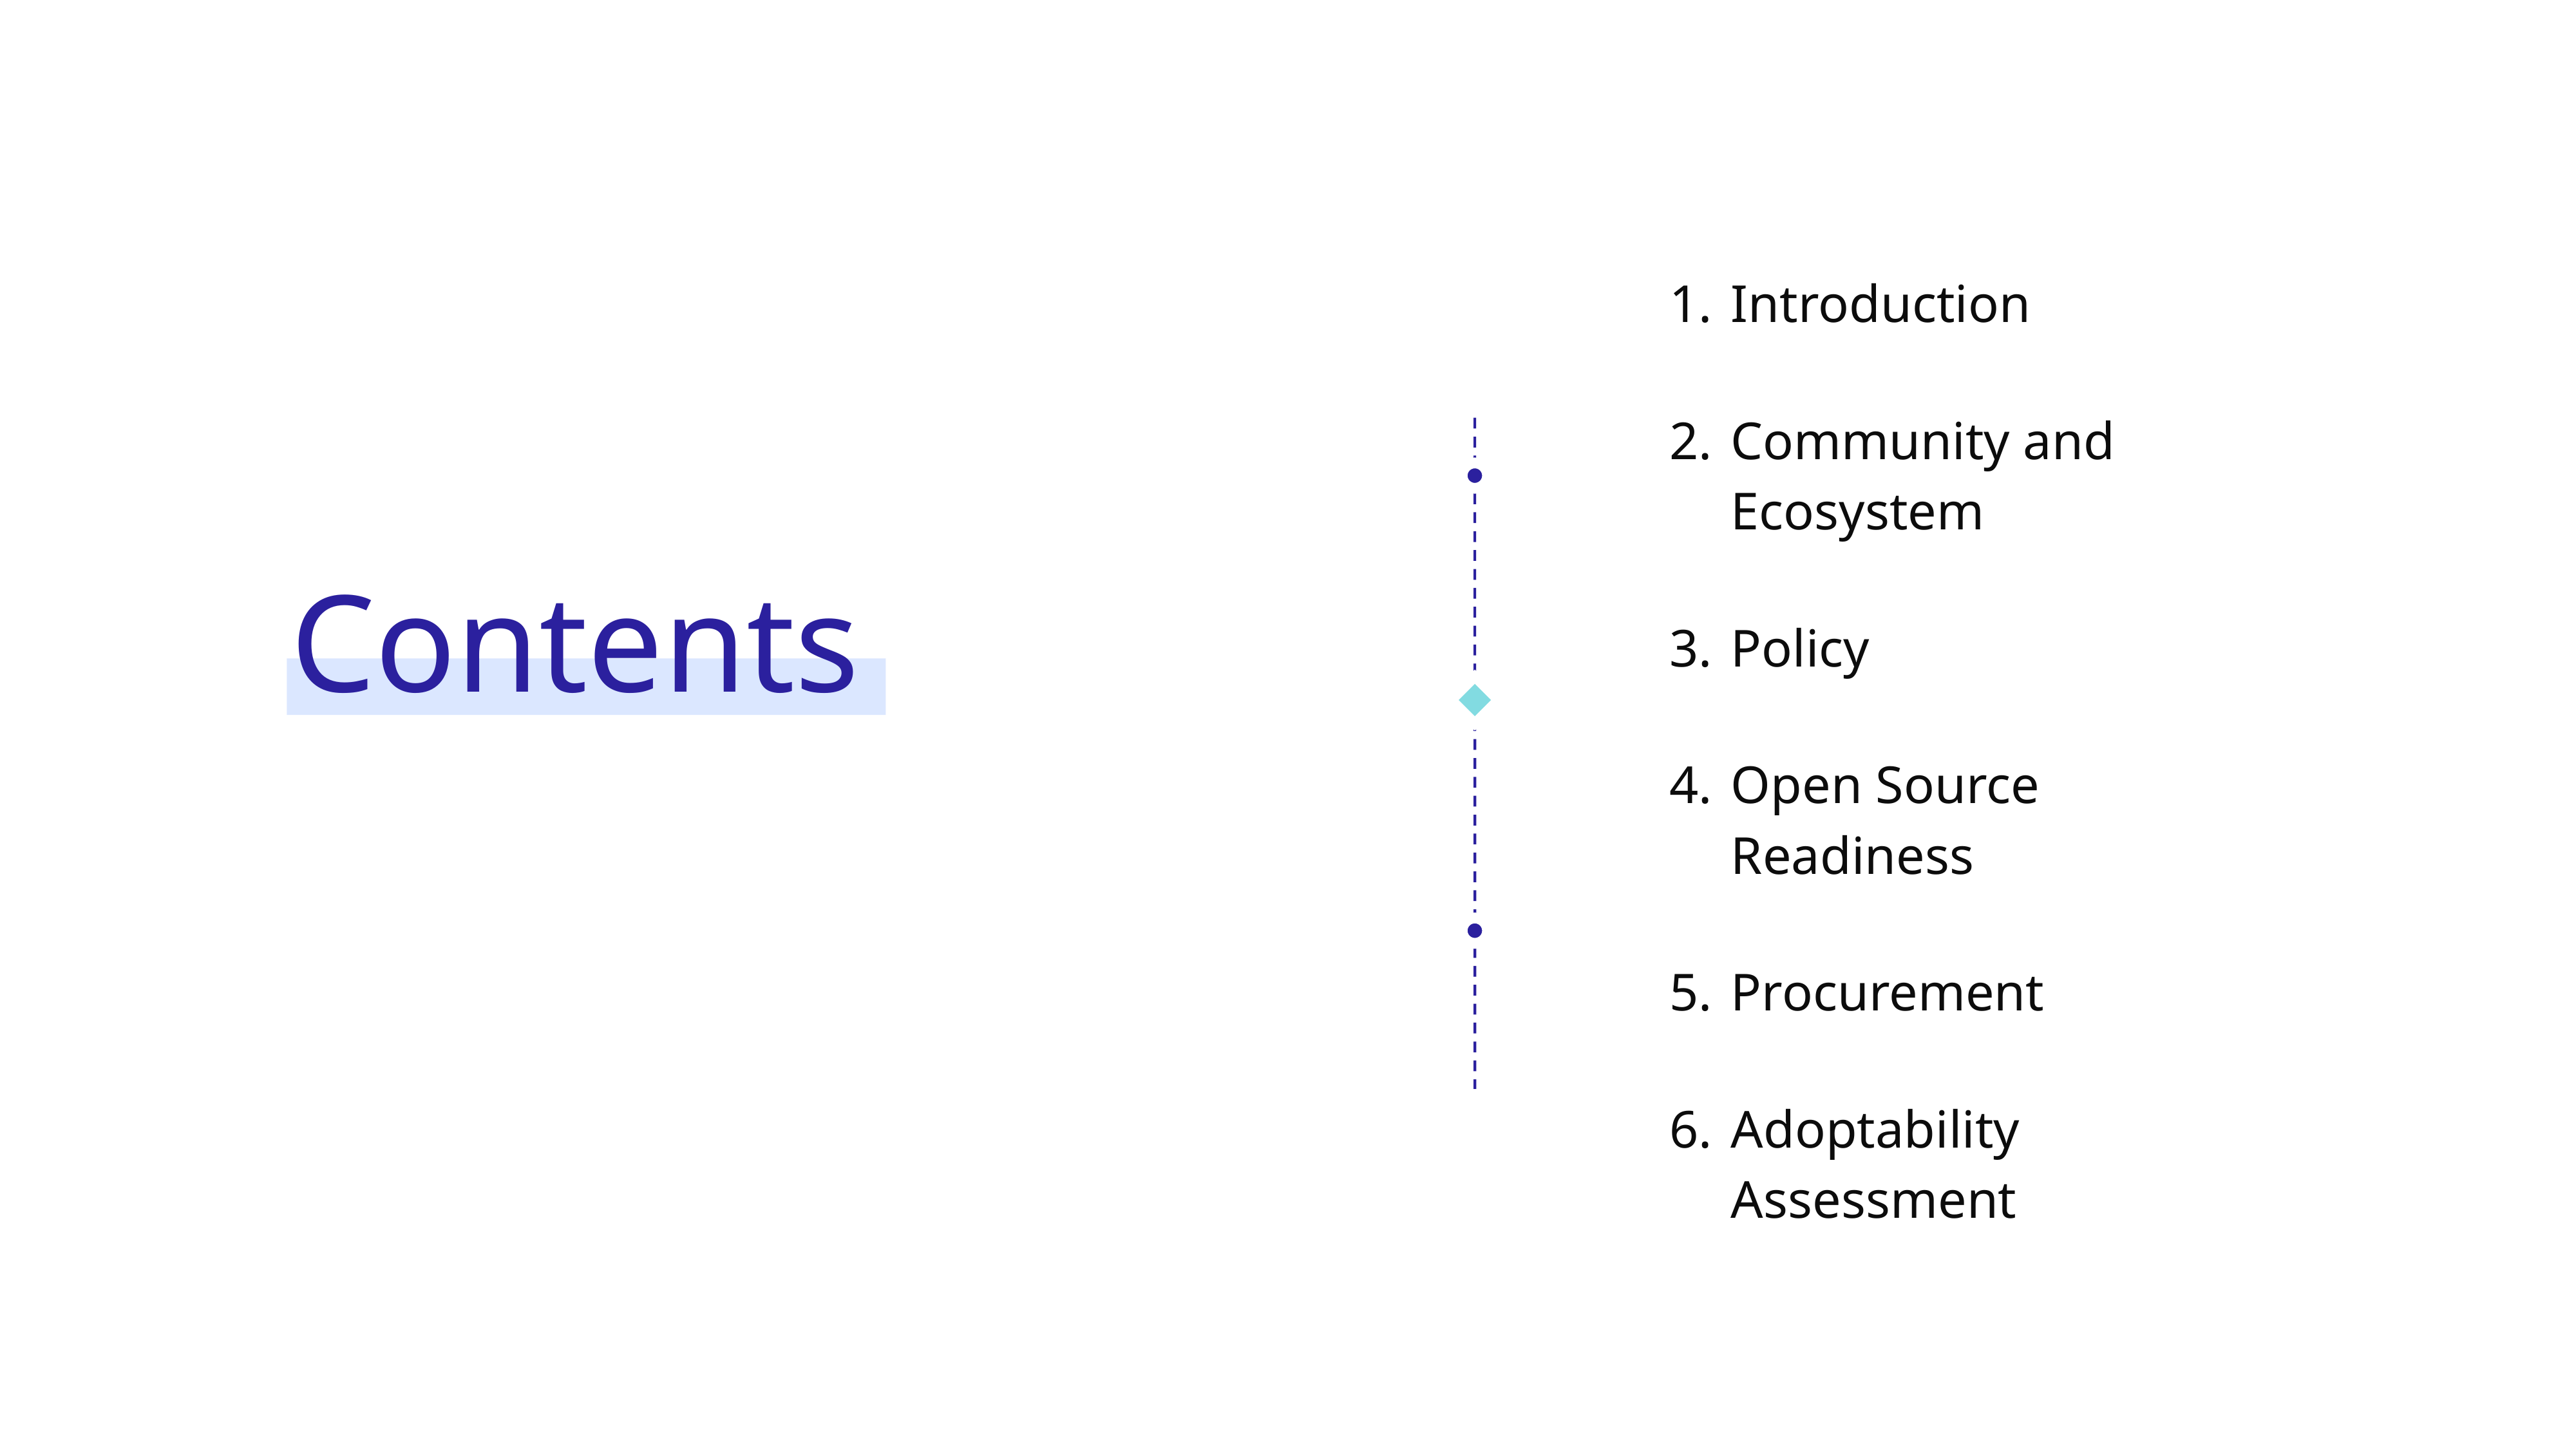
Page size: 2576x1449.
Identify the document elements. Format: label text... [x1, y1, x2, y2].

text_box [1462, 918, 1488, 943]
text_box Contents [281, 535, 923, 742]
text_box Introduction Community and Ecosystem Policy Open Source Readiness Procurement Adoptability Assessment [1660, 257, 2174, 924]
text_box [1462, 462, 1488, 489]
text_box [1451, 676, 1499, 724]
